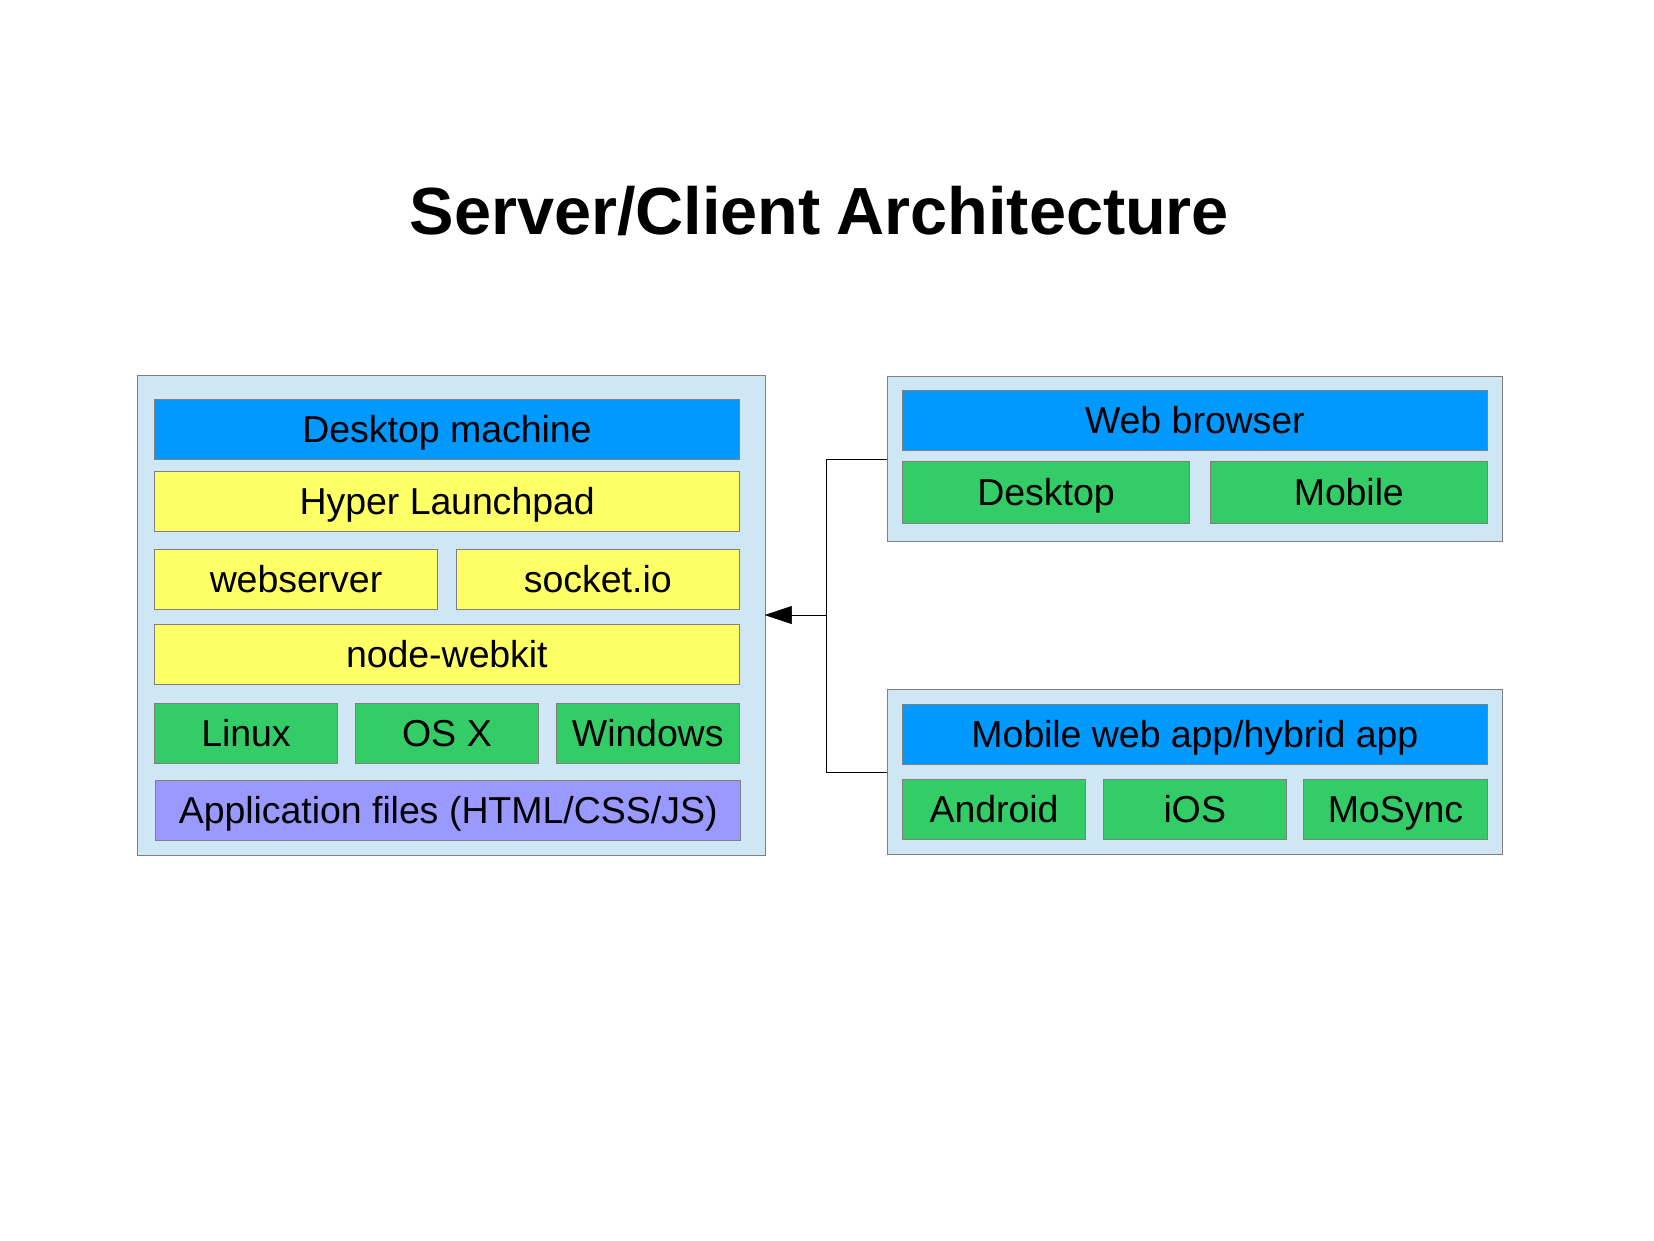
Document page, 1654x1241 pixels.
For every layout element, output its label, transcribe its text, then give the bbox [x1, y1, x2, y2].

text_box socket.io [456, 549, 740, 610]
text_box Android [902, 779, 1086, 840]
text_box [887, 376, 1503, 542]
text_box Application files (HTML/CSS/JS) [155, 780, 741, 841]
text_box iOS [1103, 779, 1287, 840]
text_box Windows [556, 703, 740, 764]
text_box webserver [154, 549, 438, 610]
text_box OS X [355, 703, 539, 764]
text_box [887, 689, 1503, 855]
text_box Desktop [902, 461, 1190, 524]
text_box node-webkit [154, 624, 740, 685]
text_box Web browser [902, 390, 1488, 451]
text_box Mobile [1210, 461, 1488, 524]
text_box MoSync [1303, 779, 1488, 840]
text_box Mobile web app/hybrid app [902, 704, 1488, 765]
text_box [137, 375, 766, 856]
text_box Linux [154, 703, 338, 764]
text_box Desktop machine [154, 399, 740, 460]
text_box Server/Client Architecture [137, 151, 1503, 272]
text_box Hyper Launchpad [154, 471, 740, 532]
